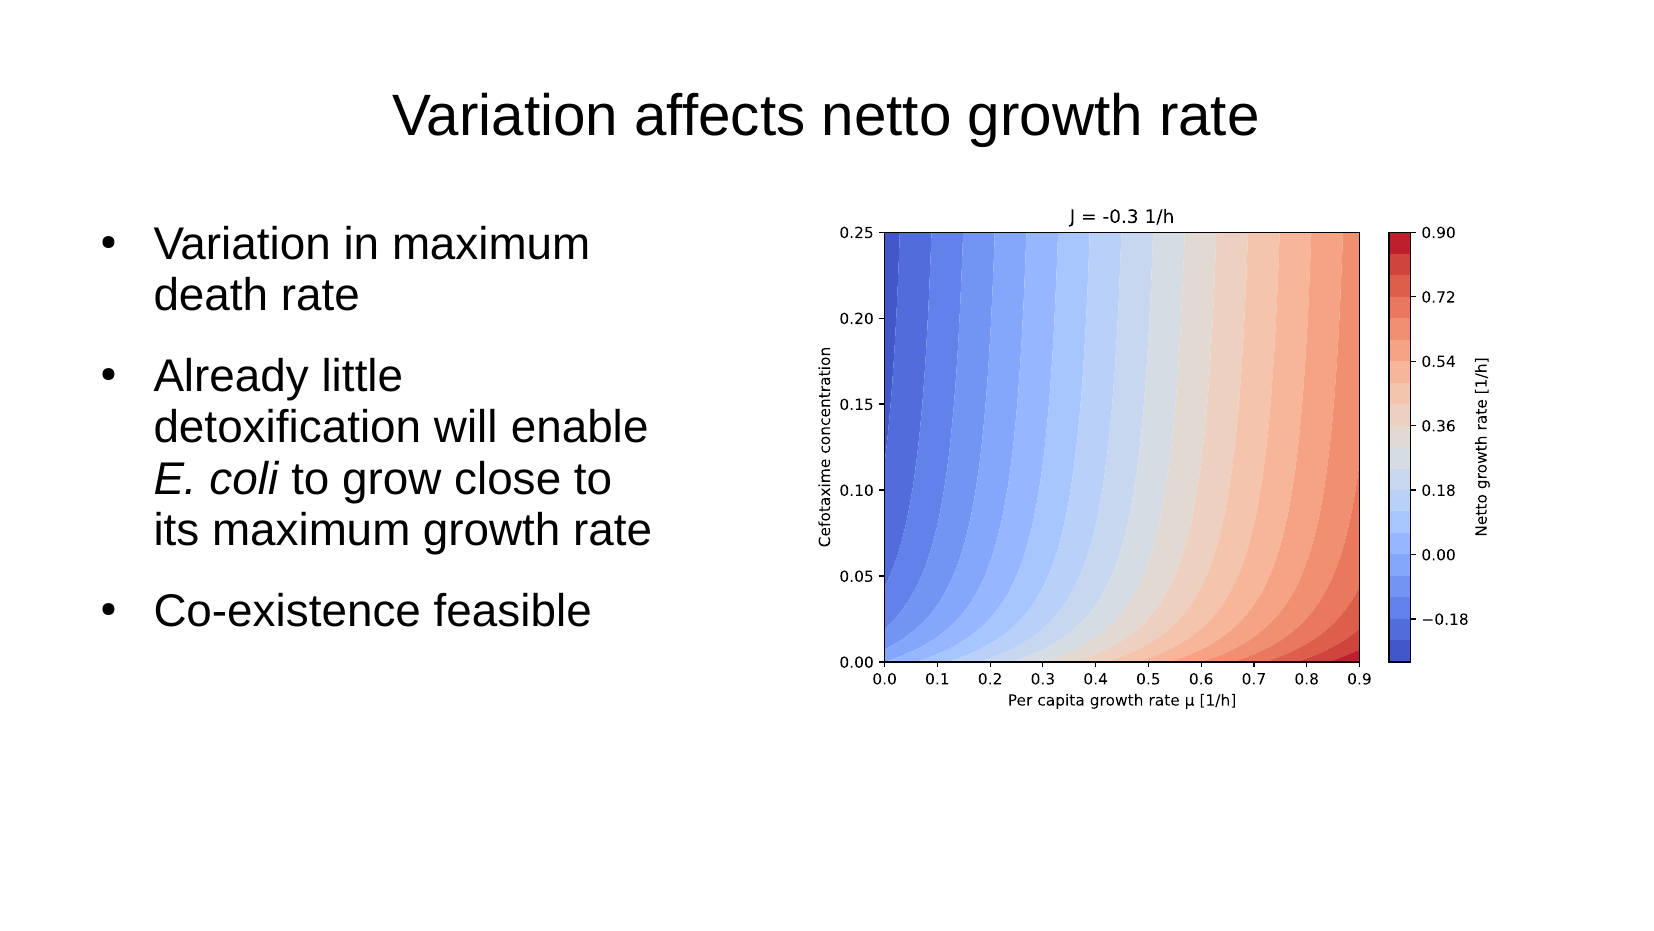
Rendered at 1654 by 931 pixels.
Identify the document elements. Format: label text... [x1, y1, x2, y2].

picture [800, 192, 1514, 728]
list Variation in maximum death rate Already little detoxification will enable E. coli to grow close to its maximum growth rate Co-existence feasible [82, 217, 667, 758]
title Variation affects netto growth rate [82, 37, 1571, 193]
